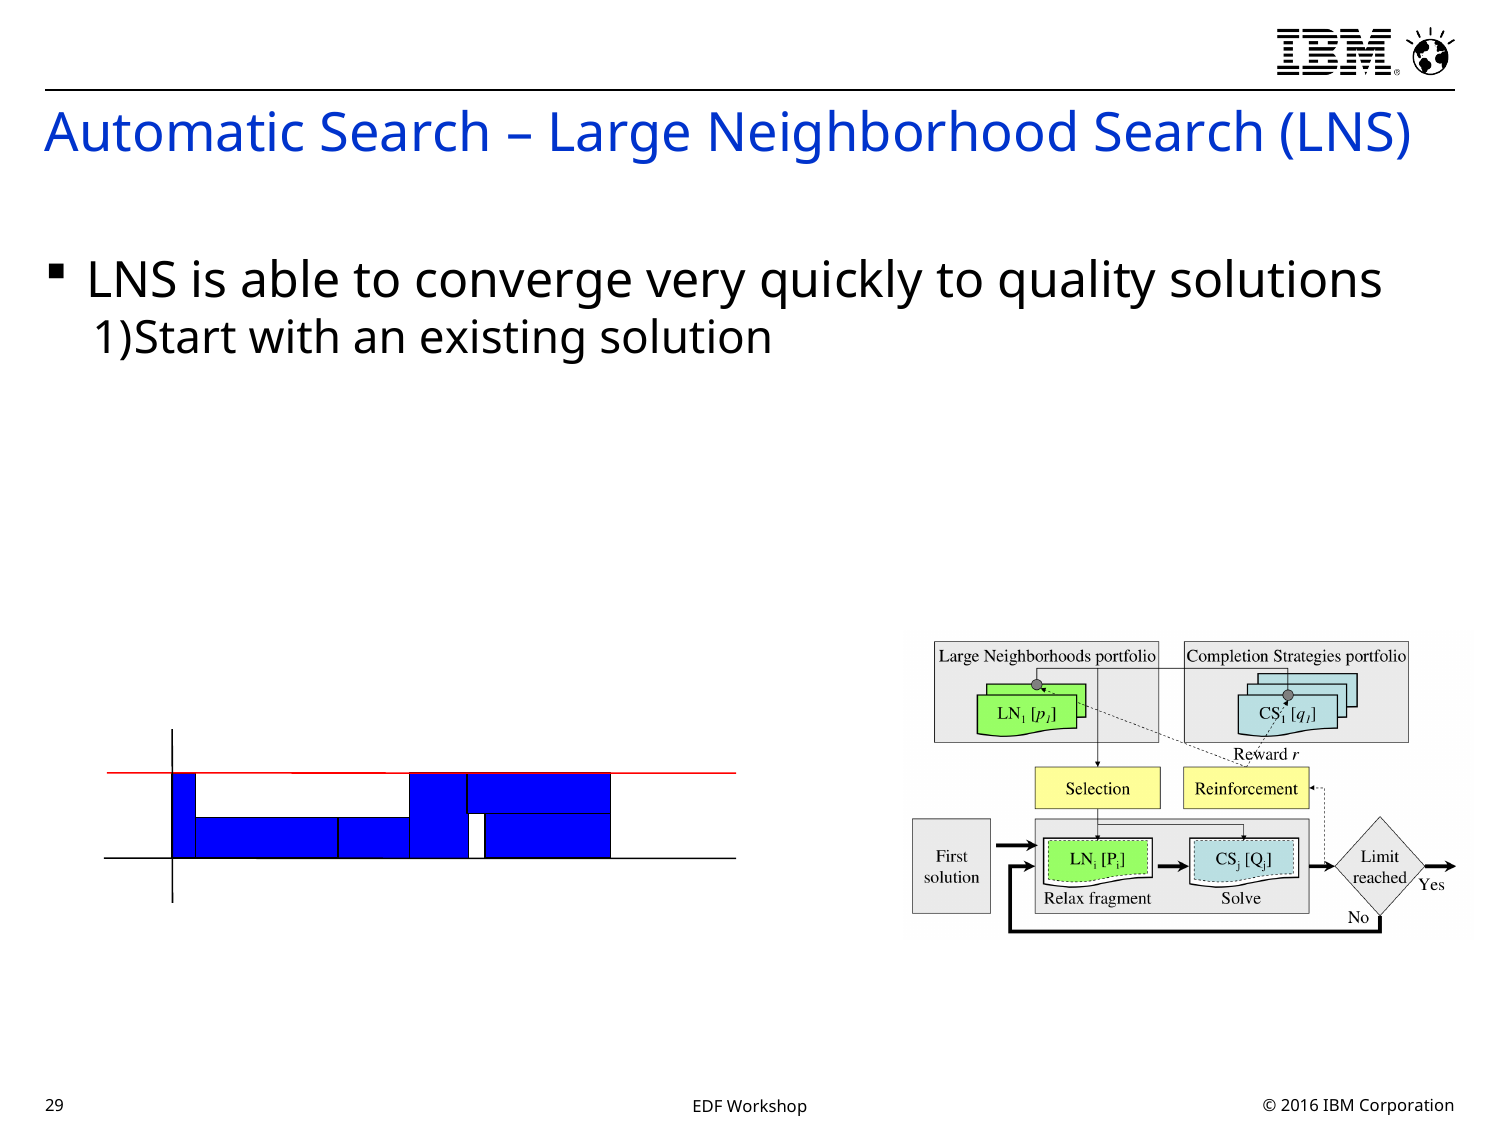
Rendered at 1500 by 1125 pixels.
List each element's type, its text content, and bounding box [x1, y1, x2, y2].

title Automatic Search – Large Neighborhood Search (LNS) [29, 97, 1455, 203]
picture [1260, 10, 1468, 90]
text_box [174, 774, 611, 857]
picture [903, 630, 1474, 940]
list LNS is able to converge very quickly to quality solutions Start with an existing solution [29, 239, 1455, 1066]
